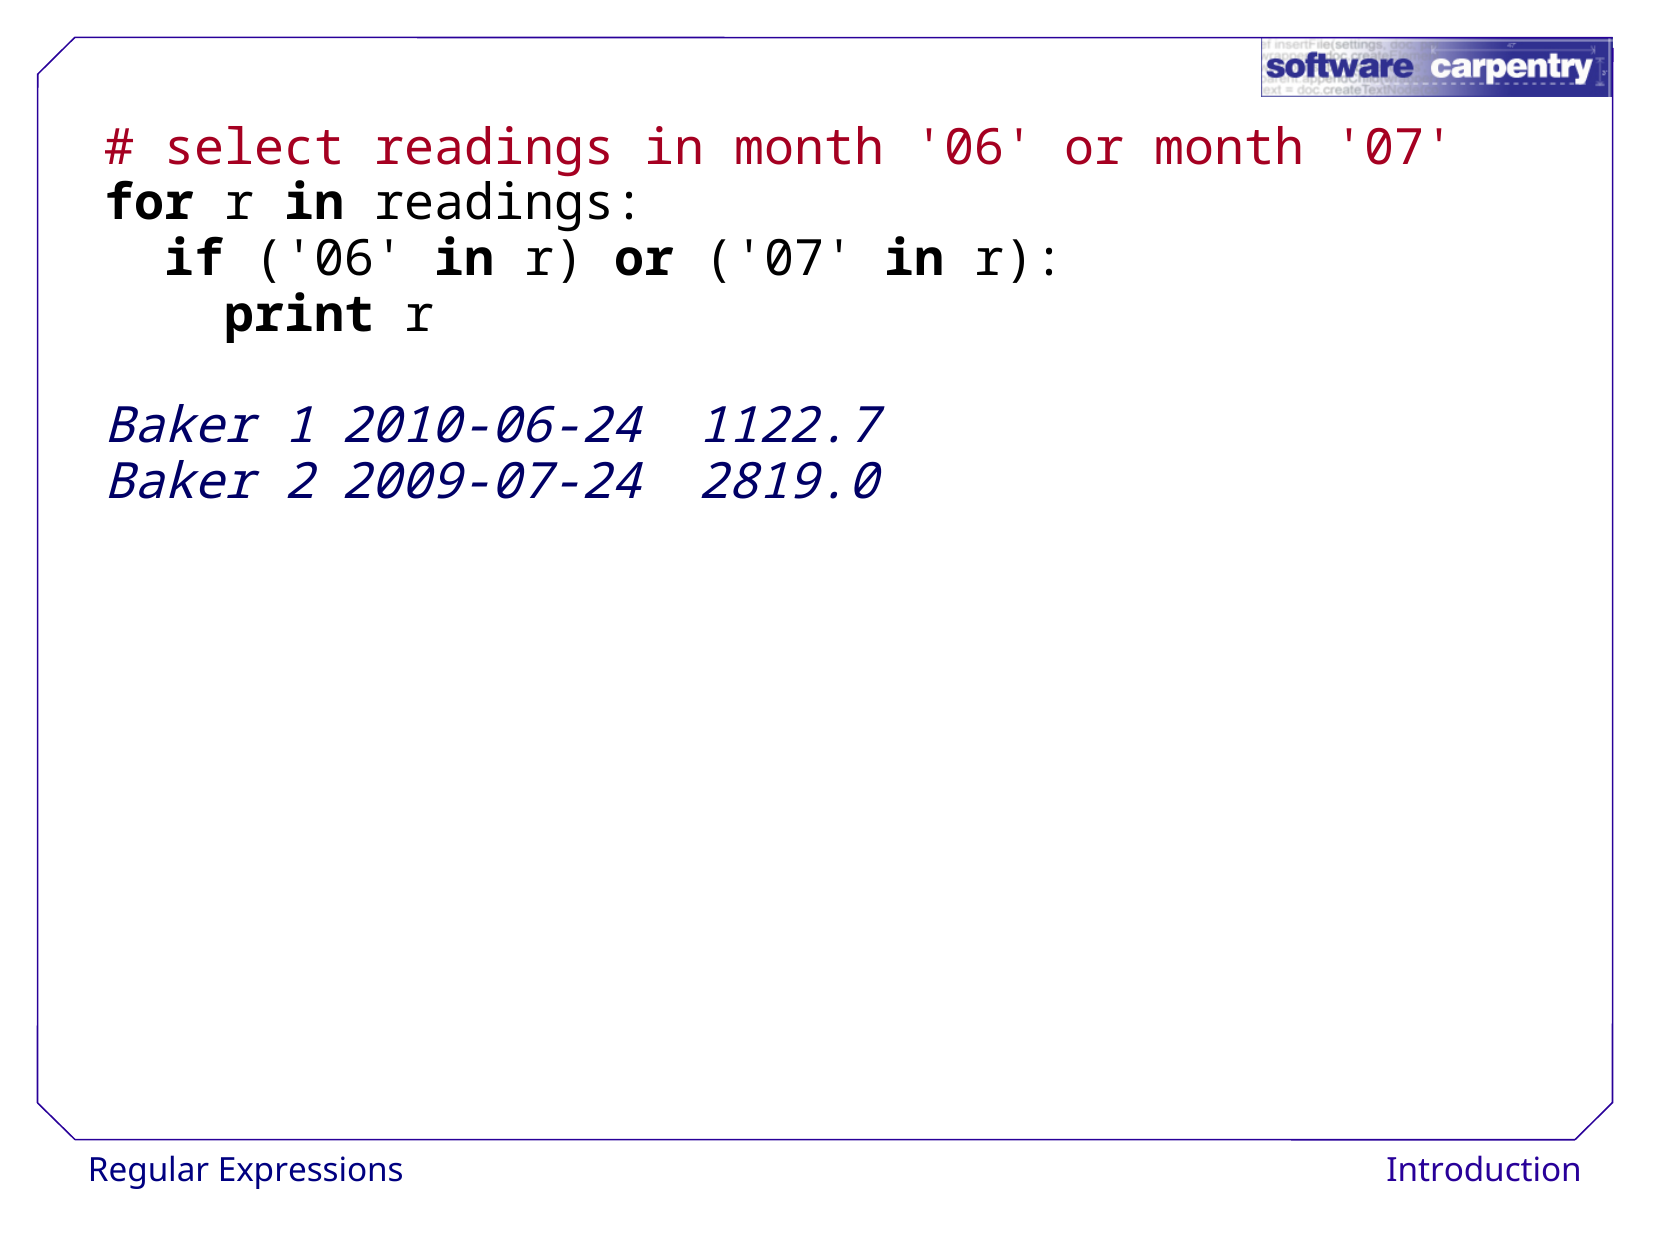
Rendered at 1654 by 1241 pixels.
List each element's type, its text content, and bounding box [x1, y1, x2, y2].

picture [1261, 39, 1613, 97]
text_box # select readings in month '06' or month '07' for r in readings: if ('06' in r) or ('07' in r): print r Baker 1 2010-06-24 1122.7 Baker 2 2009-07-24 2819.0 [89, 112, 1512, 999]
